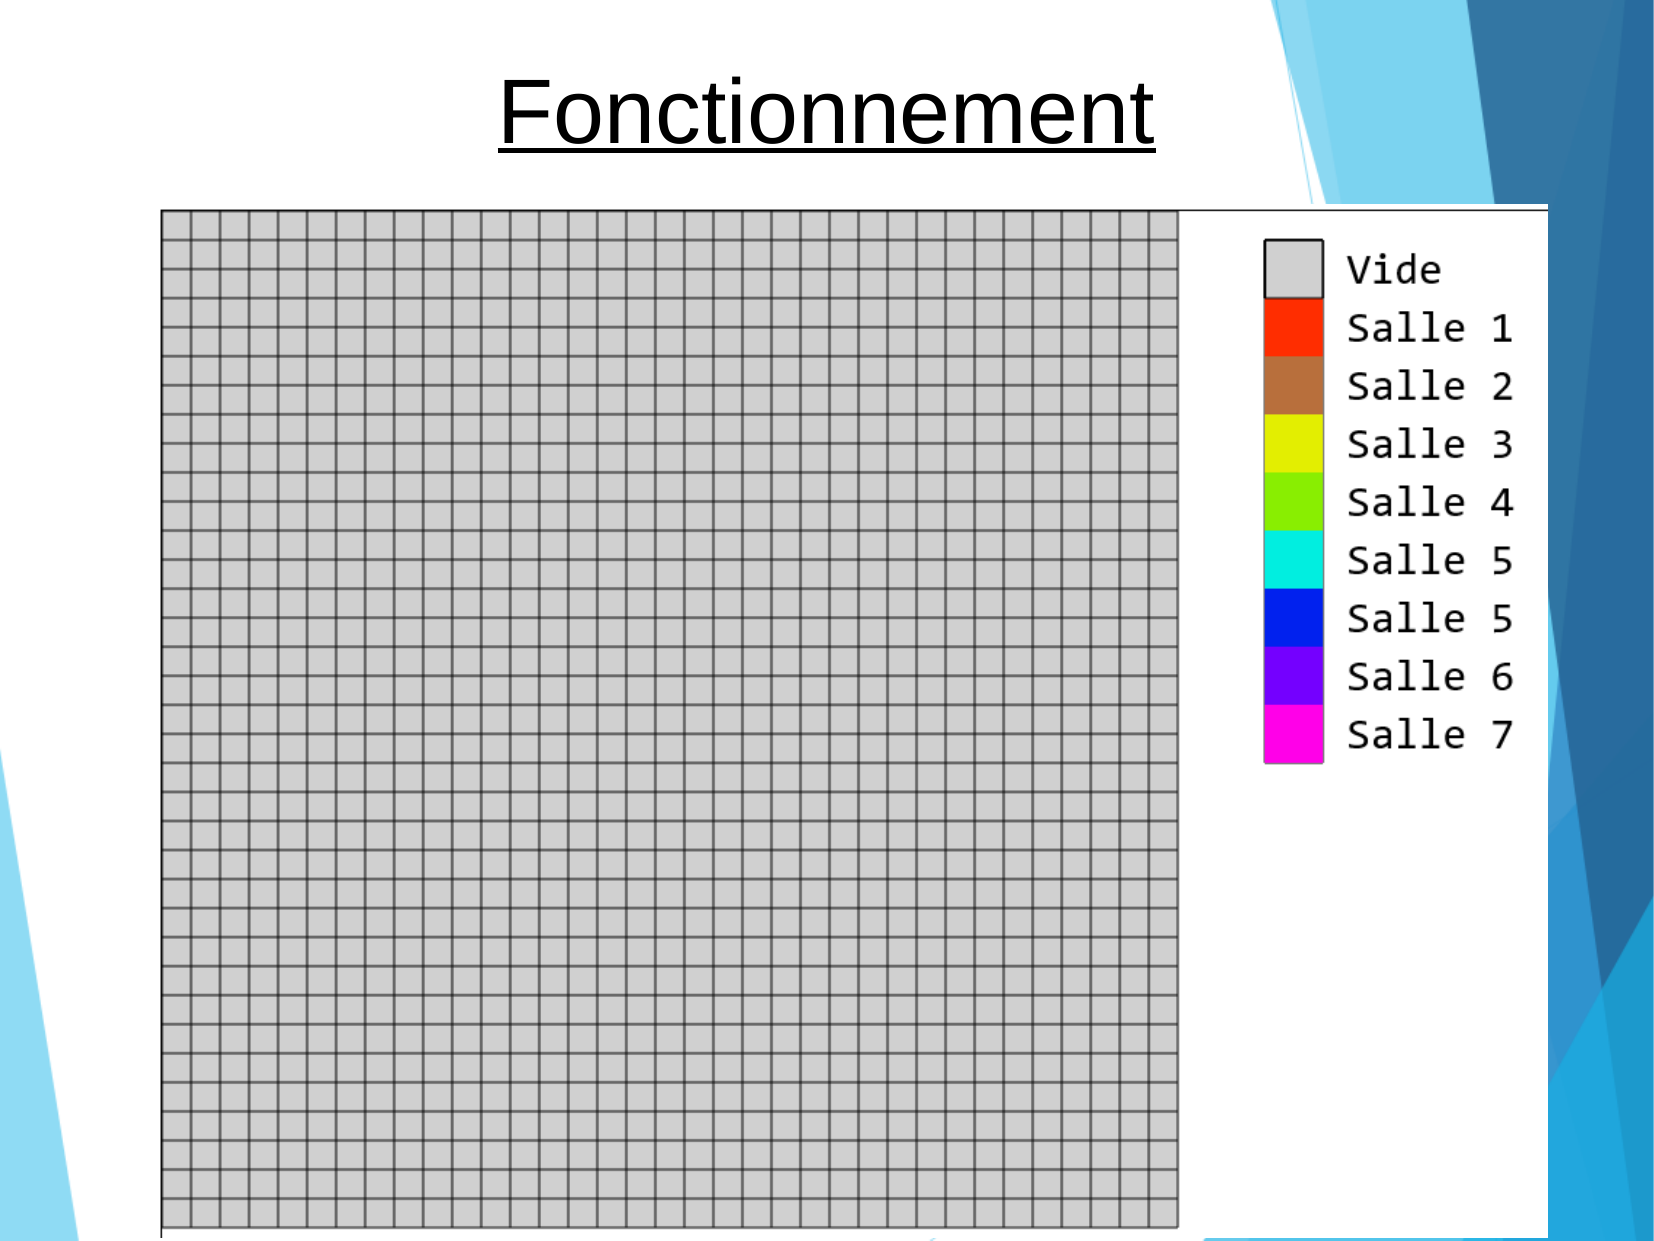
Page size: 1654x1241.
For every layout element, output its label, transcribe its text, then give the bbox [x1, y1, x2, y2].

title Fonctionnement [82, 8, 1571, 216]
picture [0, 0, 1654, 1241]
